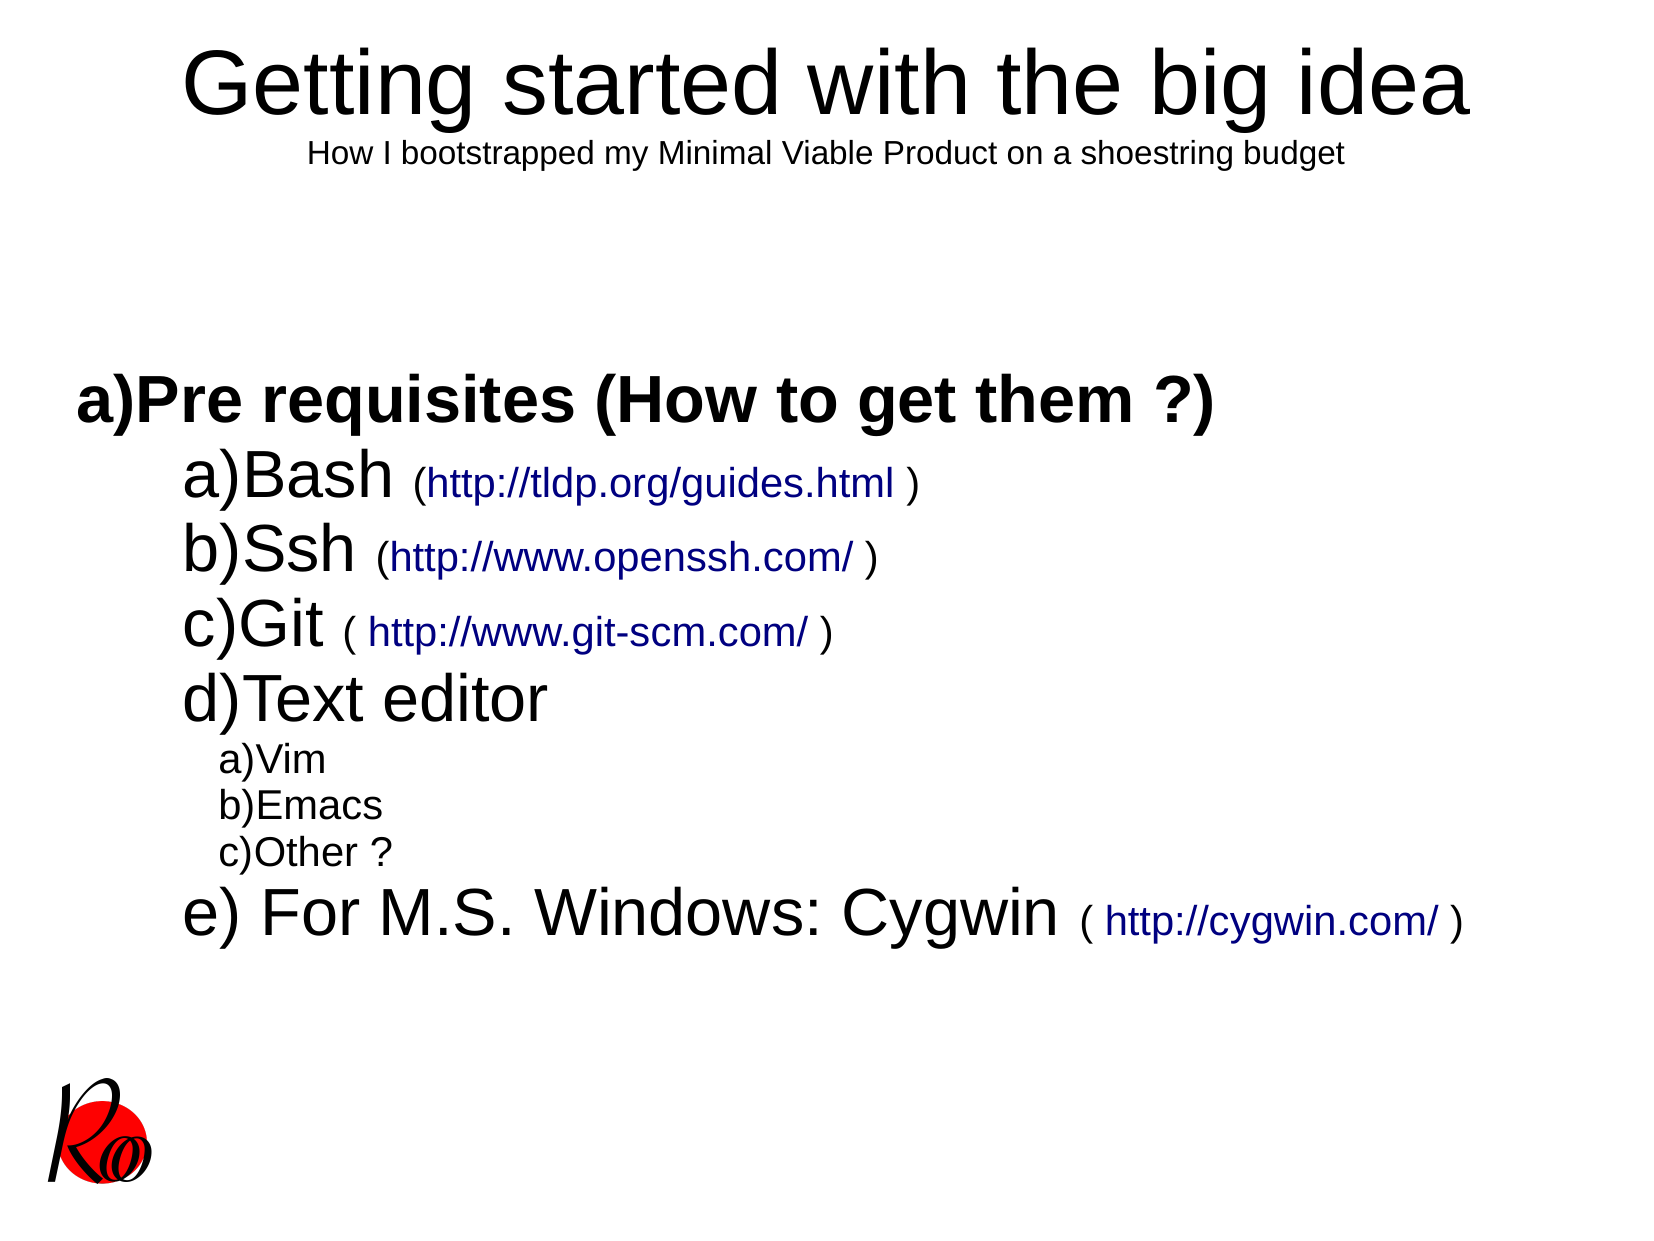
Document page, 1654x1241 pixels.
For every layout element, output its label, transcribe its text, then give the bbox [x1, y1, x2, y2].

picture [45, 1078, 152, 1186]
subtitle Pre requisites (How to get them ?) Bash (http://tldp.org/guides.html ) Ssh (http://www.openssh.com/ ) Git ( http://www.git-scm.com/ ) Text editor Vim Emacs Other ? For M.S. Windows: Cygwin ( http://cygwin.com/ ) [76, 289, 1565, 1023]
title Getting started with the big idea How I bootstrapped my Minimal Viable Product on a shoestring budget [82, 32, 1571, 274]
